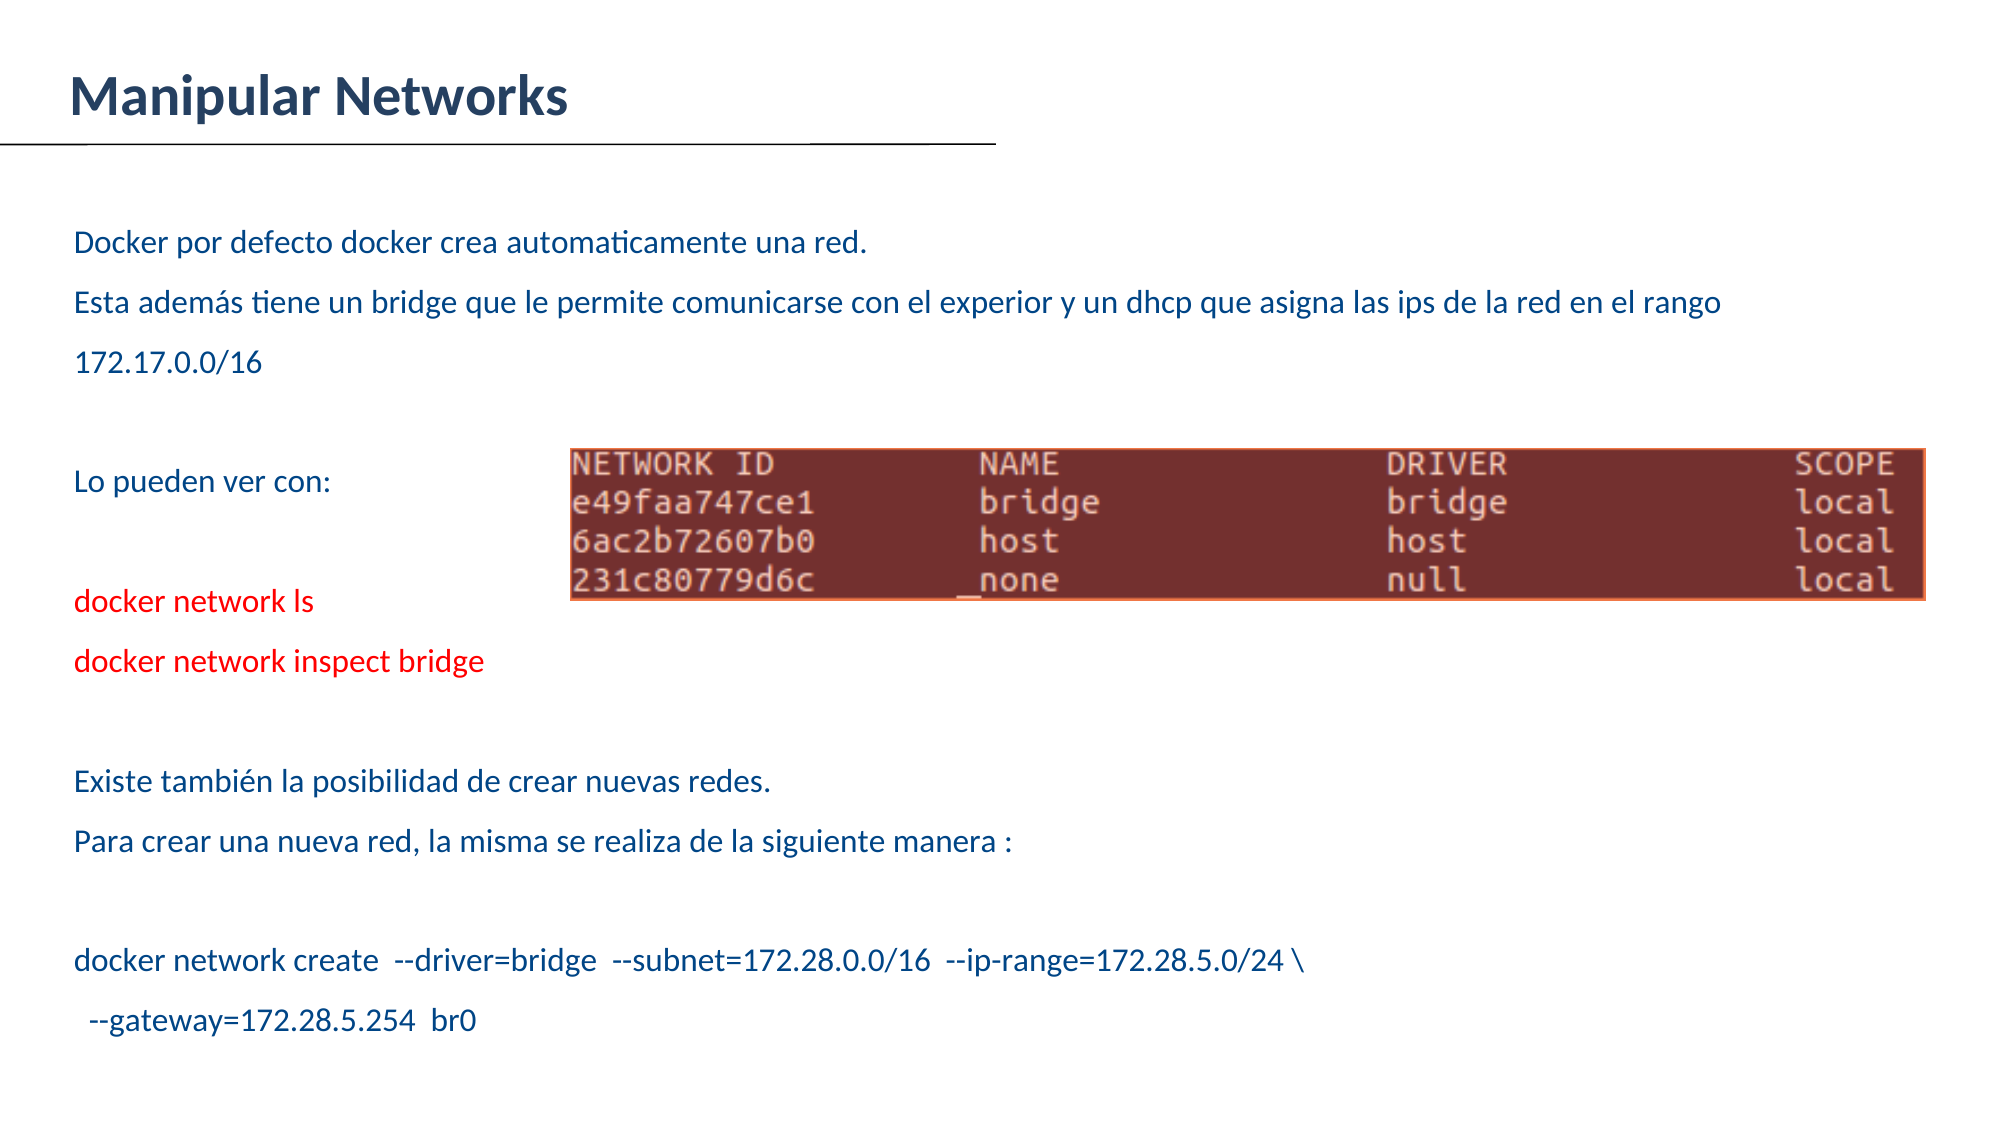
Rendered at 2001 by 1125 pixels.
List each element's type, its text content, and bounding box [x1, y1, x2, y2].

text_box Manipular Networks [54, 49, 1060, 136]
picture [570, 448, 1926, 601]
text_box Docker por defecto docker crea automaticamente una red. Esta además tiene un bridge que le permite comunicarse con el experior y un dhcp que asigna las ips de la red en el rango 172.17.0.0/16 Lo pueden ver con: docker network ls docker network inspect bridge Existe también la posibilidad de crear nuevas redes. Para crear una nueva red, la misma se realiza de la siguiente manera : docker network create --driver=bridge --subnet=172.28.0.0/16 --ip-range=172.28.5.0/24 \ --gateway=172.28.5.254 br0 [59, 192, 1867, 1046]
